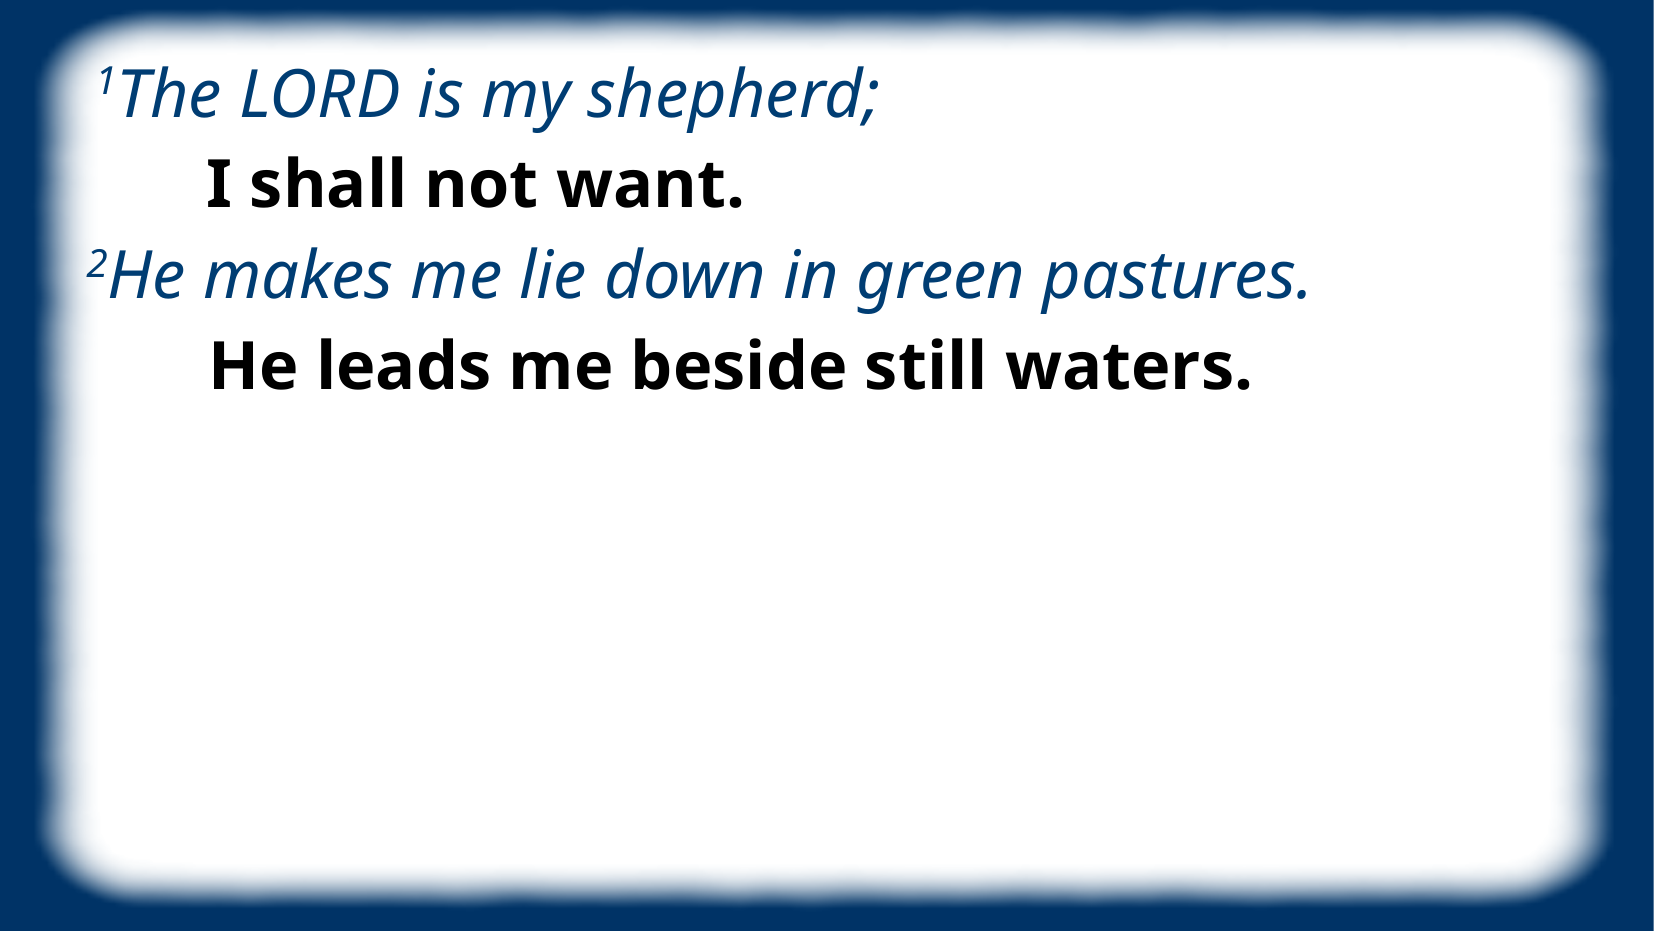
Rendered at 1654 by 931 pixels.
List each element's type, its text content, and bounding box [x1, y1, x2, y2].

picture [0, 0, 1654, 931]
text_box 1The LORD is my shepherd; I shall not want. 2He makes me lie down in green pastures. He leads me beside still waters. [71, 38, 1572, 451]
